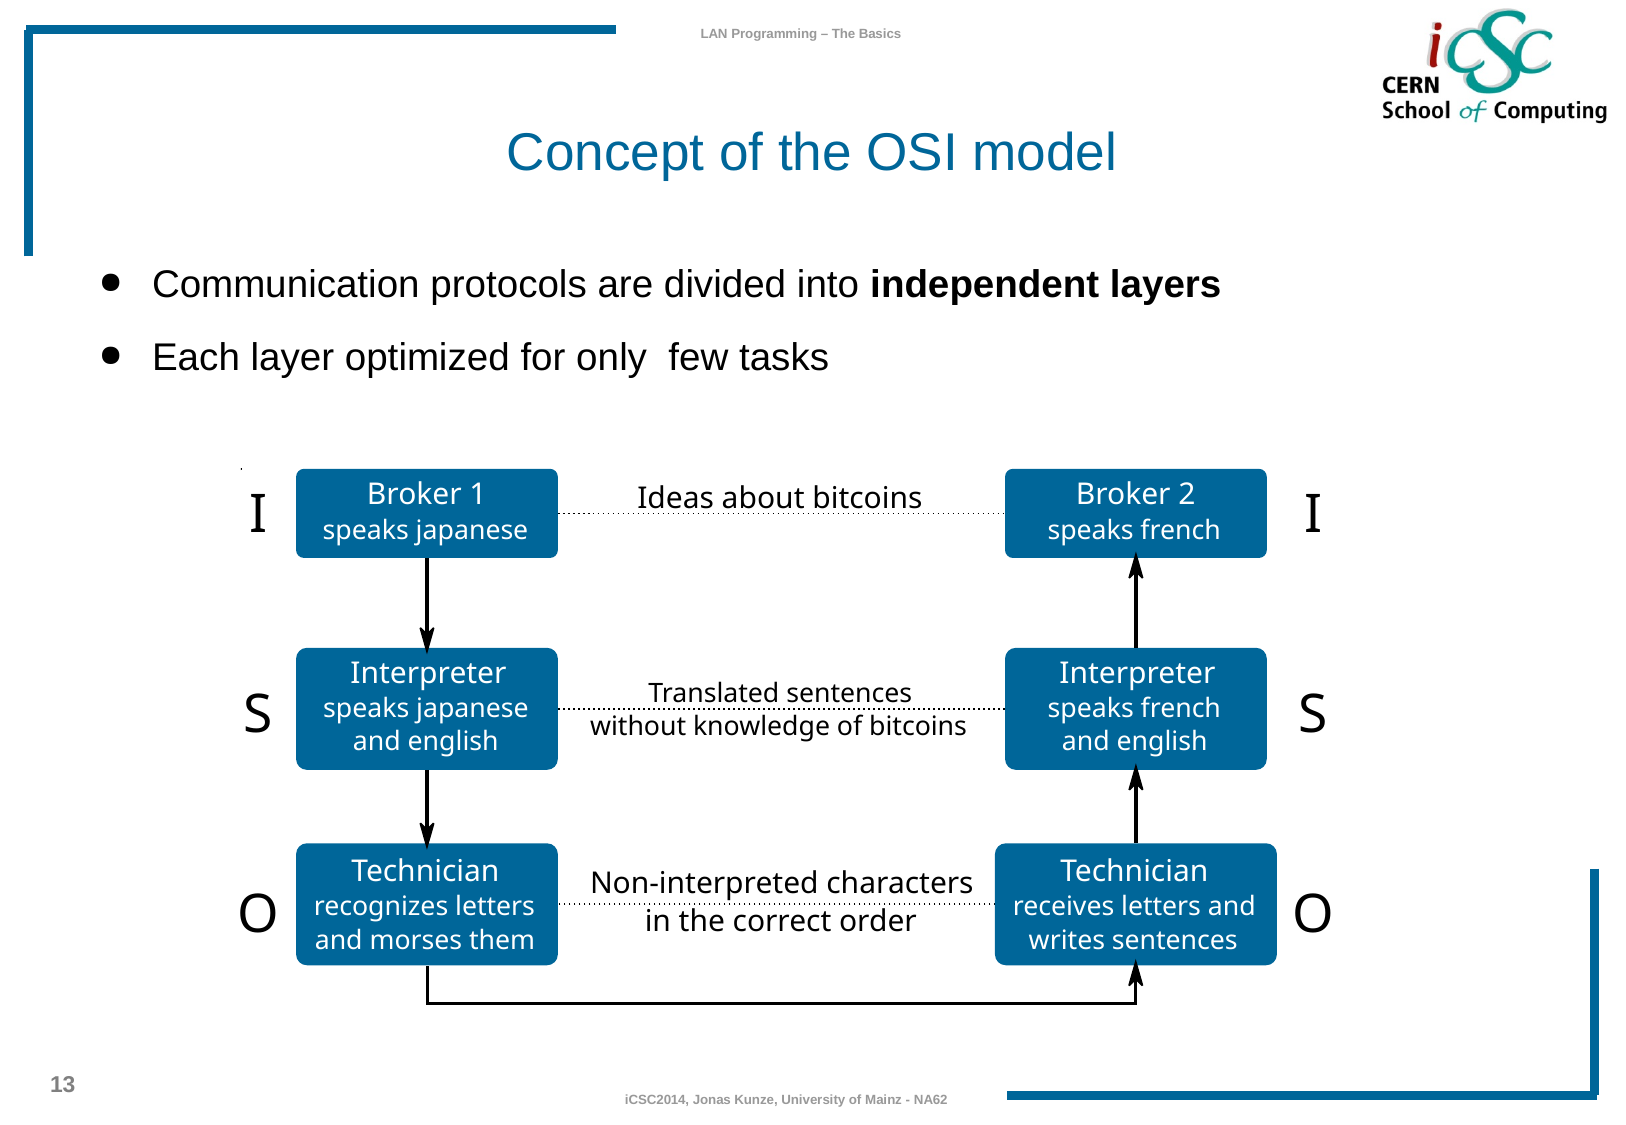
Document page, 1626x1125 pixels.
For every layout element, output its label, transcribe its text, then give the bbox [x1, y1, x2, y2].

picture [460, 525, 466, 537]
picture [488, 527, 499, 535]
picture [1144, 491, 1156, 504]
title Concept of the OSI model [81, 44, 1544, 233]
picture [419, 482, 429, 503]
picture [515, 528, 526, 534]
picture [240, 468, 1332, 1006]
picture [1071, 528, 1075, 538]
picture [1079, 483, 1093, 503]
picture [389, 489, 393, 503]
picture [435, 491, 447, 504]
picture [452, 489, 456, 503]
picture [410, 489, 414, 503]
picture [370, 483, 384, 503]
list Communication protocols are divided into independent layers Each layer optimized for only few tasks [81, 263, 1512, 1051]
picture [1128, 482, 1138, 503]
picture [1143, 520, 1148, 538]
picture [346, 528, 350, 538]
picture [354, 526, 365, 536]
picture [474, 483, 479, 503]
picture [1162, 528, 1173, 534]
picture [1079, 527, 1090, 535]
picture [1184, 483, 1192, 492]
picture [1098, 489, 1102, 503]
picture [1109, 519, 1114, 538]
picture [1381, 8, 1608, 125]
picture [1118, 489, 1123, 503]
picture [385, 519, 390, 538]
picture [1180, 493, 1193, 503]
